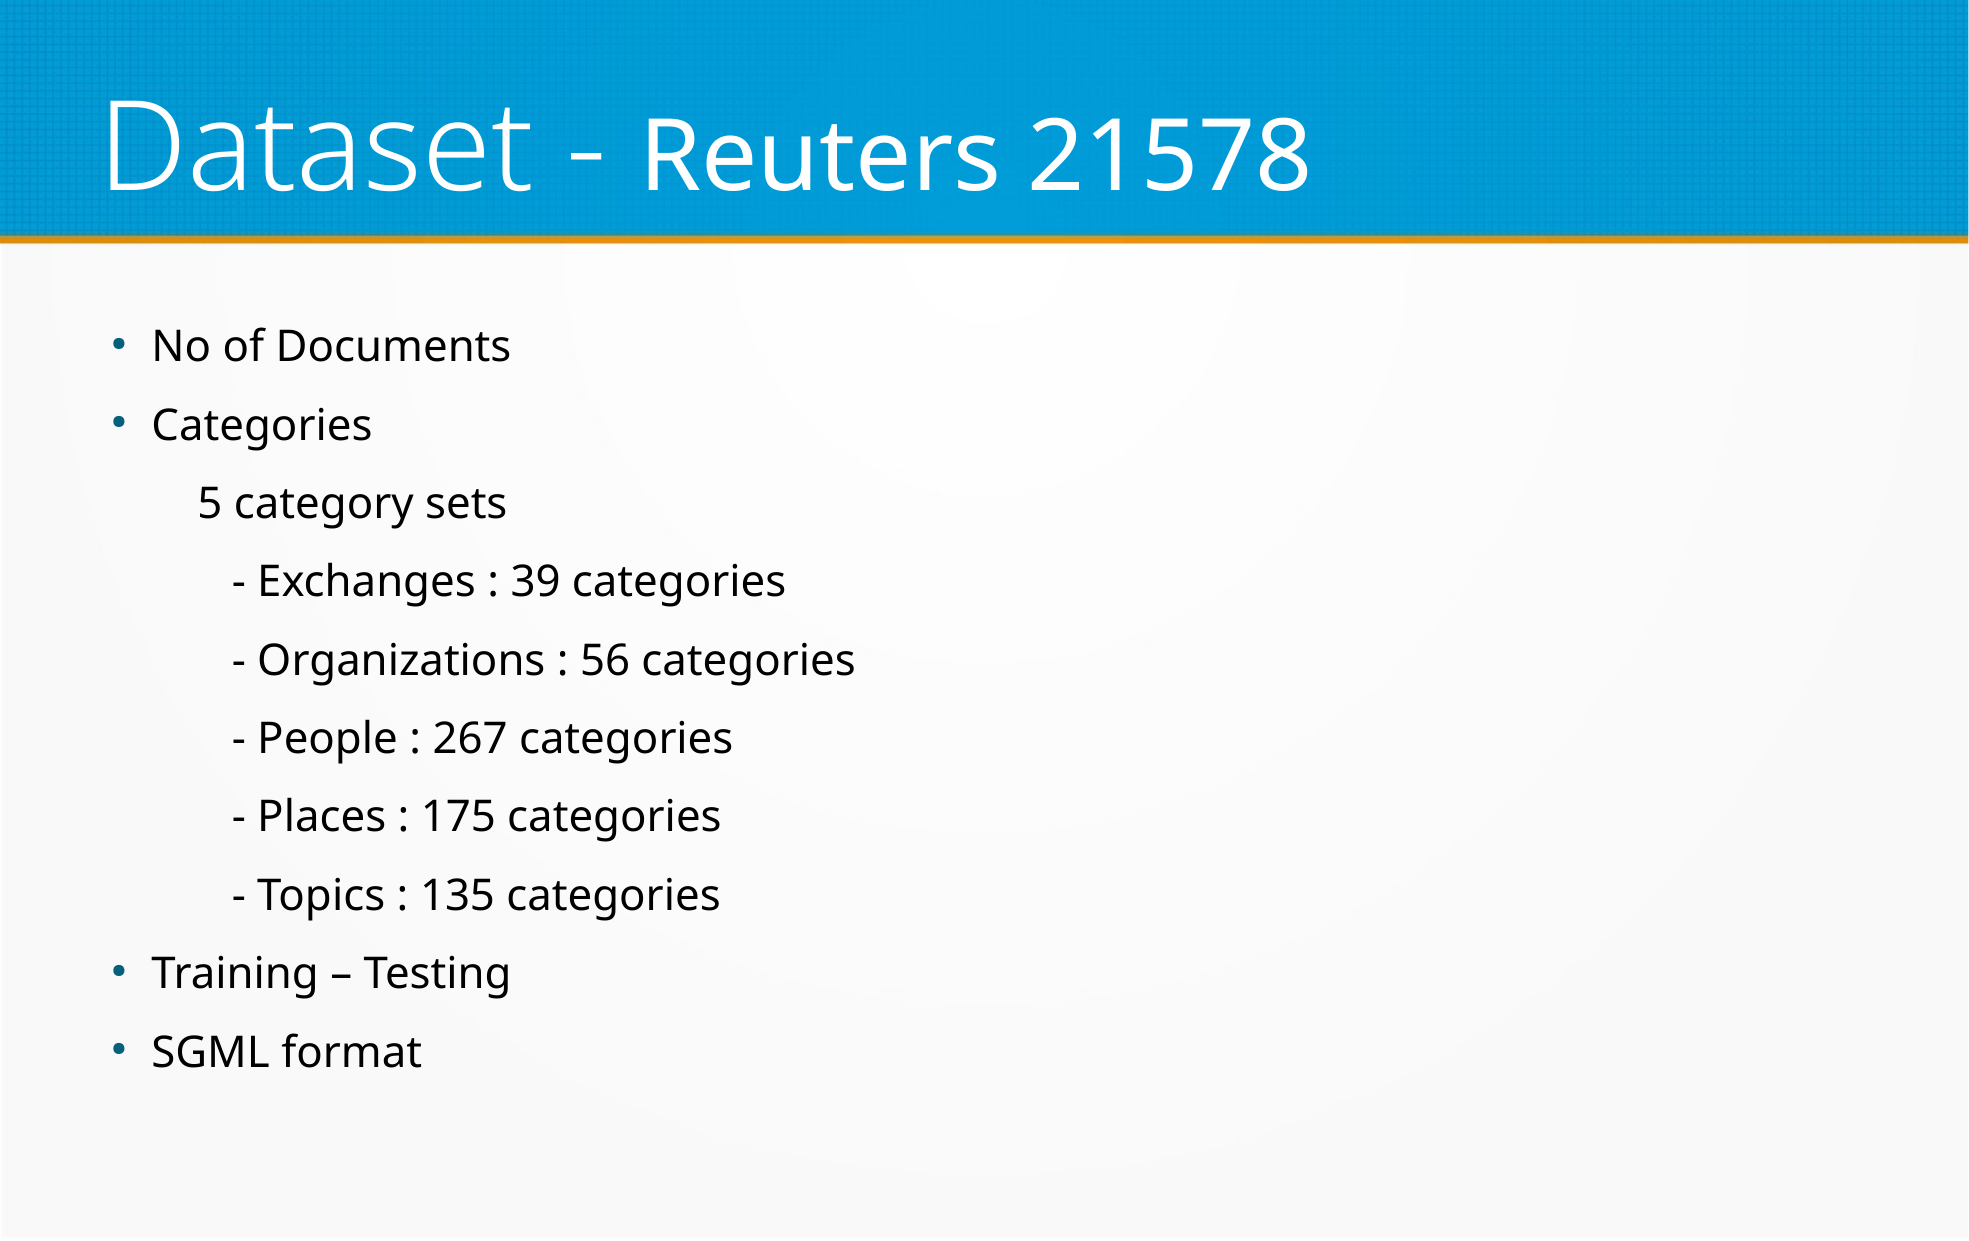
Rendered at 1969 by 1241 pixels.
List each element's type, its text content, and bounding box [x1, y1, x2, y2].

list No of Documents Categories 5 category sets - Exchanges : 39 categories - Organizations : 56 categories - People : 267 categories - Places : 175 categories - Topics : 135 categories Training – Testing SGML format [98, 315, 1861, 1081]
title Dataset - Reuters 21578 [98, 19, 1870, 227]
picture [0, 233, 1969, 1241]
